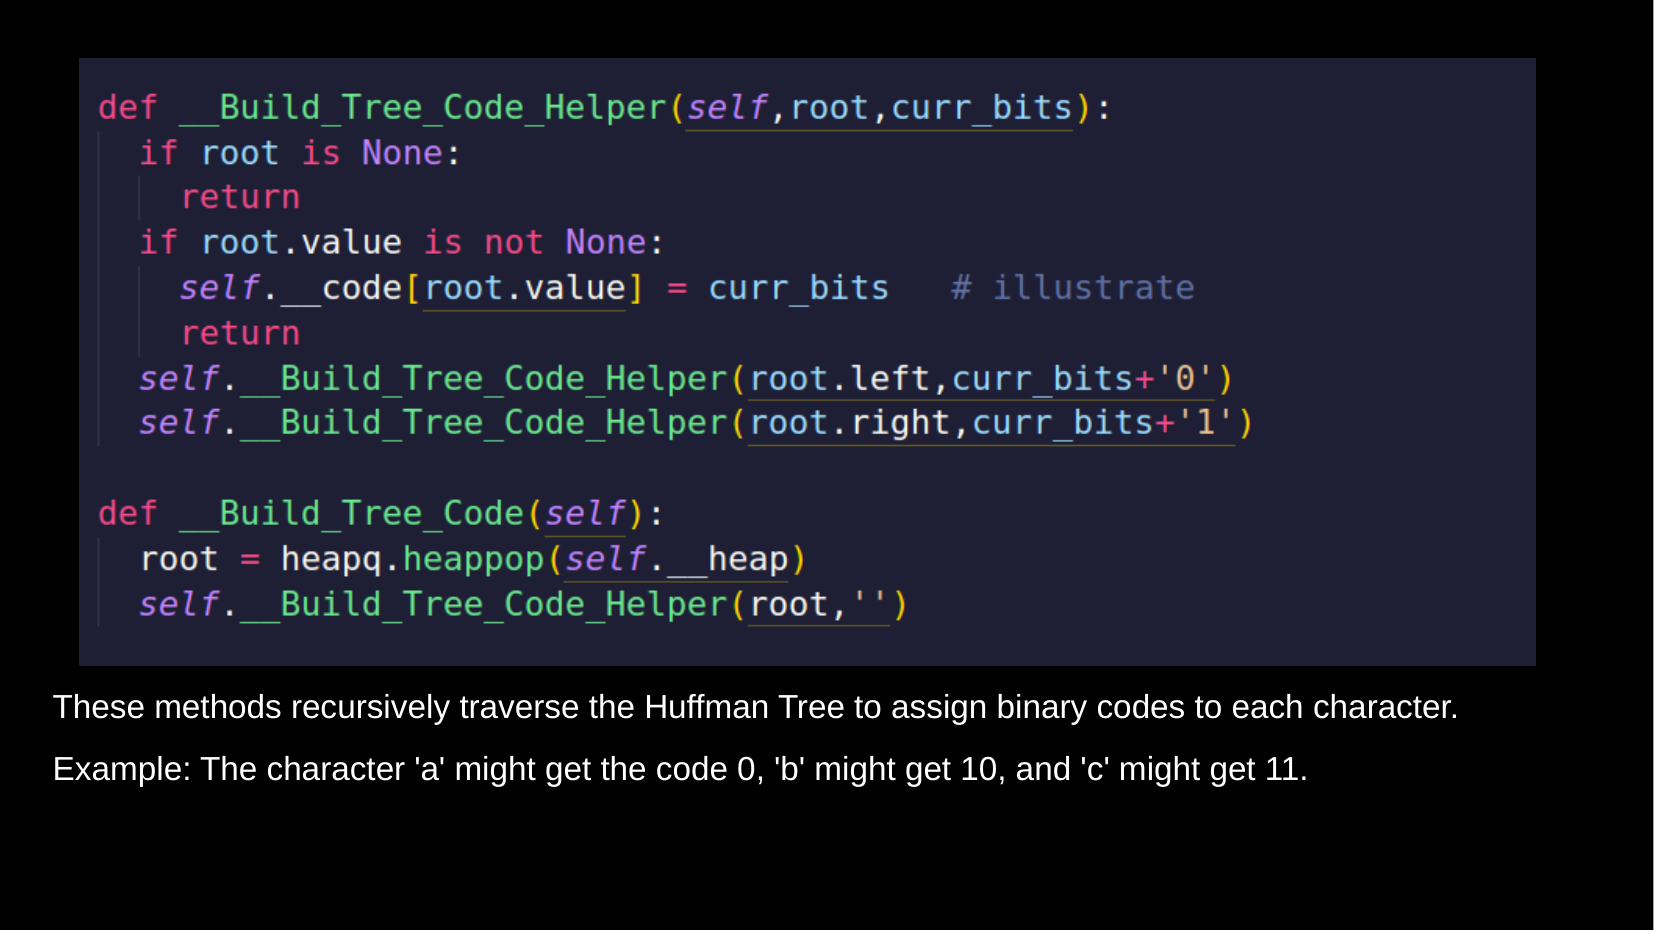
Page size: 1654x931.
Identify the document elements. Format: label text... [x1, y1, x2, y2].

text_box These methods recursively traverse the Huffman Tree to assign binary codes to each character. Example: The character 'a' might get the code 0, 'b' might get 10, and 'c' might get 11. [37, 681, 1536, 857]
picture [79, 58, 1536, 666]
